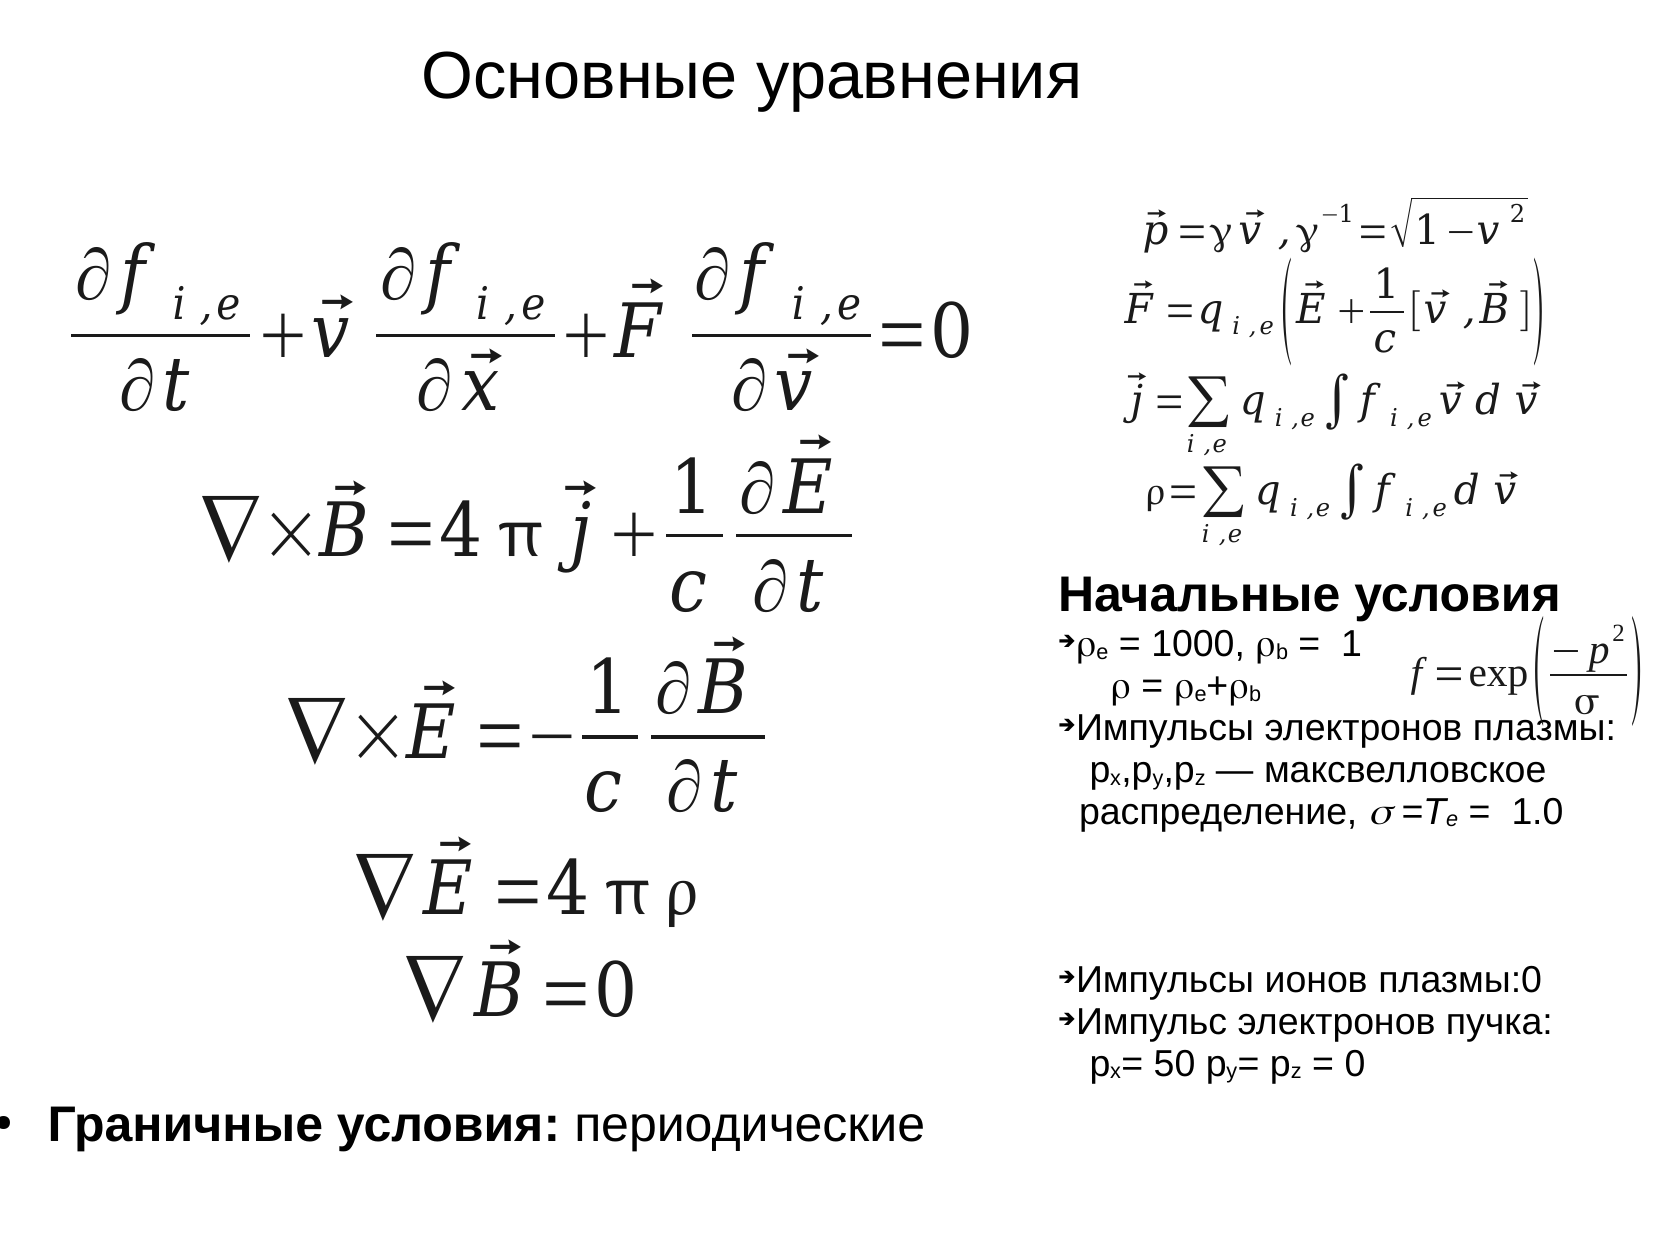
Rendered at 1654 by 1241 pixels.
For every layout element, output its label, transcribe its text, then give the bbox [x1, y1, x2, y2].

list Граничные условия: периодические [0, 1096, 1043, 1241]
text_box Начальные условия re = 1000, rb = 1 r = re+rb Импульсы электронов плазмы: px,py,pz — максвелловское распределение, s =Te = 1.0 Импульсы ионов плазмы:0 Импульс электронов пучка: px= 50 py= pz = 0 [1043, 559, 1632, 1241]
text_box Основные уравнения [0, 0, 1523, 151]
chart [1395, 615, 1650, 730]
chart [62, 230, 979, 1035]
chart [1115, 196, 1551, 549]
